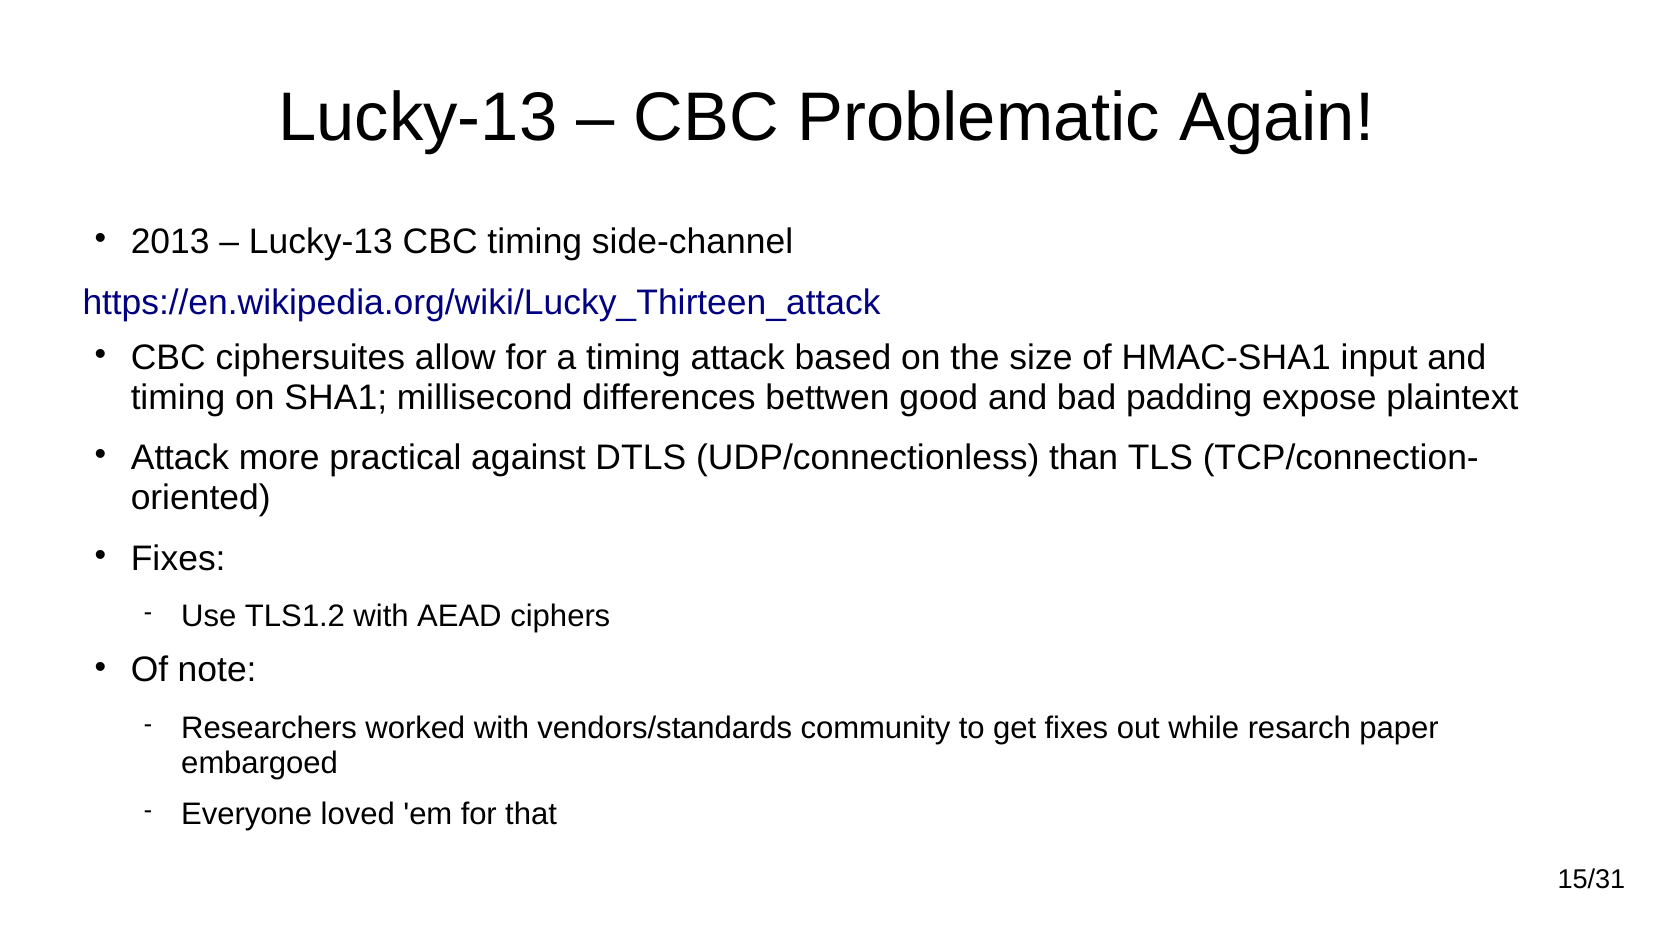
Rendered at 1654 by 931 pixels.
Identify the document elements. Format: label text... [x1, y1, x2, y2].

title Lucky-13 – CBC Problematic Again! [82, 37, 1571, 193]
list 2013 – Lucky-13 CBC timing side-channel https://en.wikipedia.org/wiki/Lucky_Thirteen_attack CBC ciphersuites allow for a timing attack based on the size of HMAC-SHA1 input and timing on SHA1; millisecond differences bettwen good and bad padding expose plaintext Attack more practical against DTLS (UDP/connectionless) than TLS (TCP/connection-oriented) Fixes: Use TLS1.2 with AEAD ciphers Of note: Researchers worked with vendors/standards community to get fixes out while resarch paper embargoed Everyone loved 'em for that [82, 217, 1538, 842]
